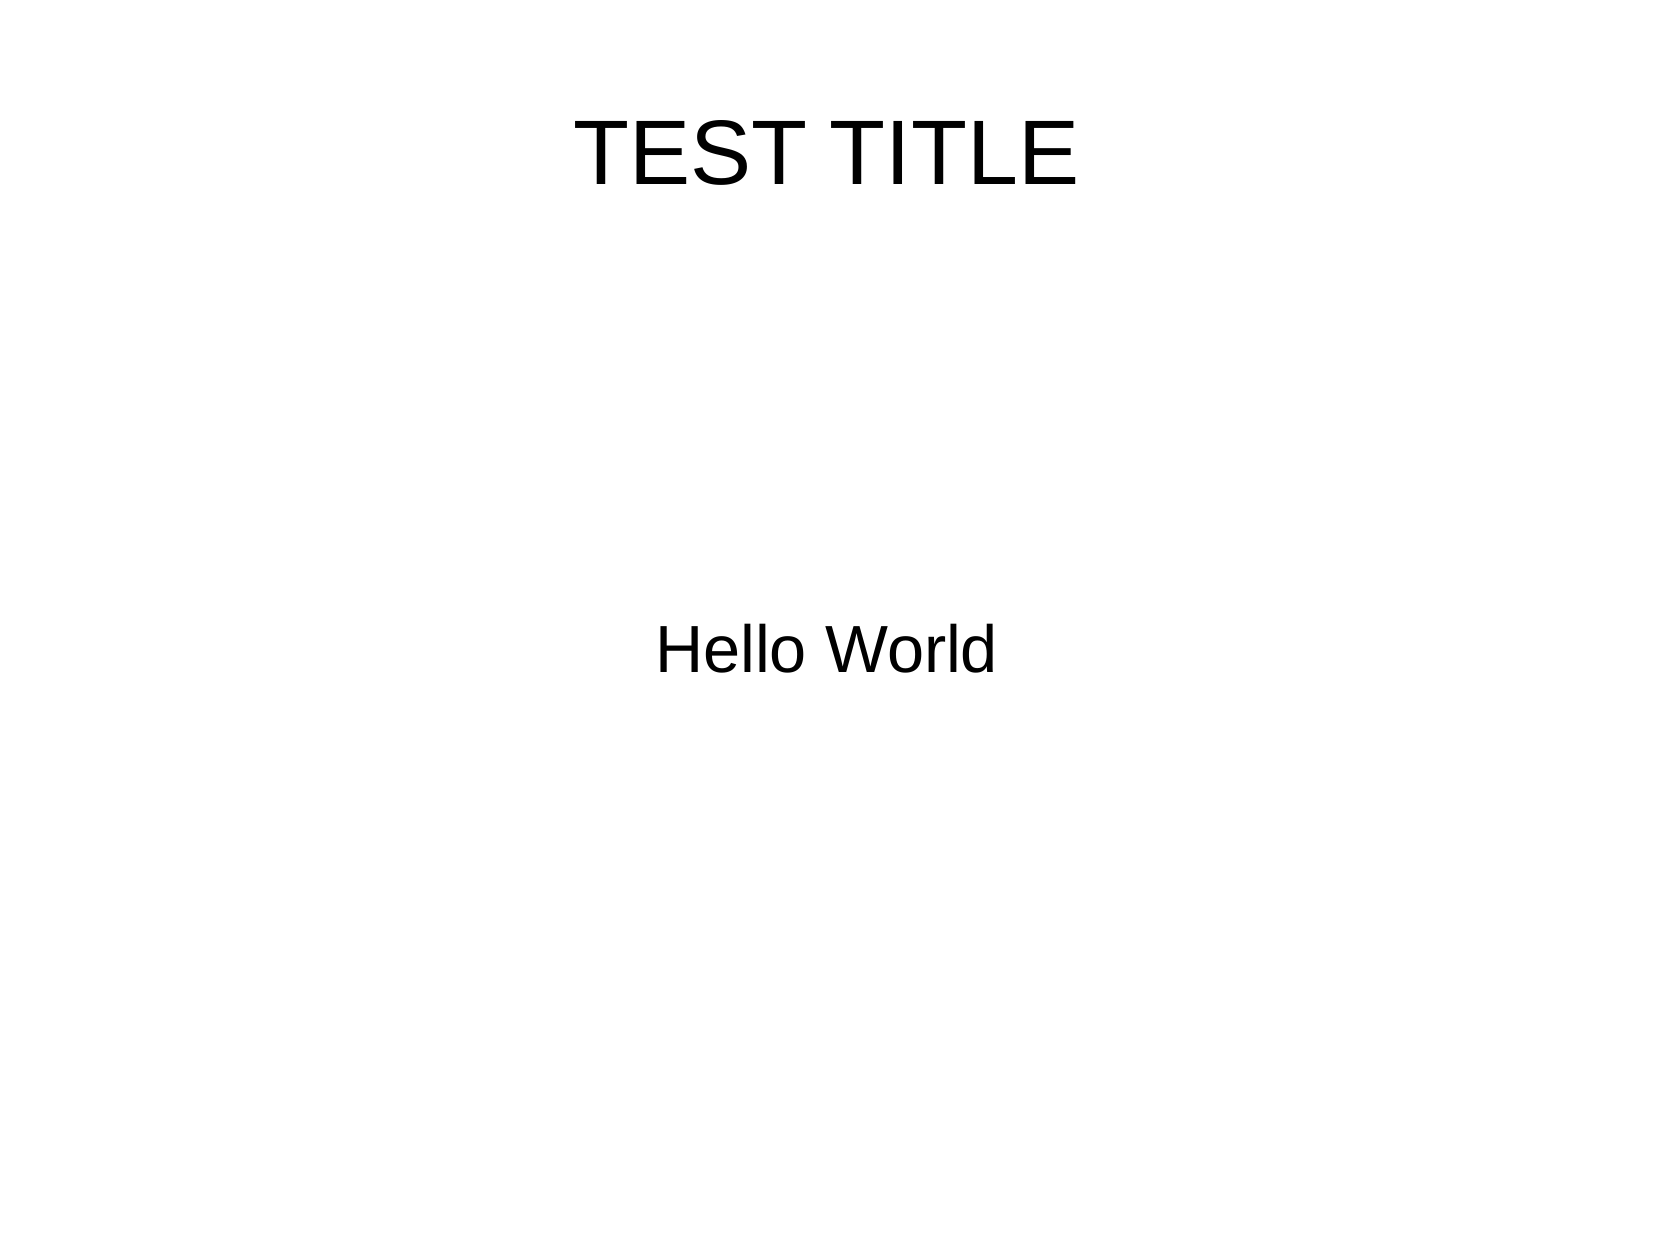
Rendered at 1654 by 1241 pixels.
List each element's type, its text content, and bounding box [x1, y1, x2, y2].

subtitle Hello World [82, 290, 1571, 1010]
title TEST TITLE [82, 49, 1571, 257]
